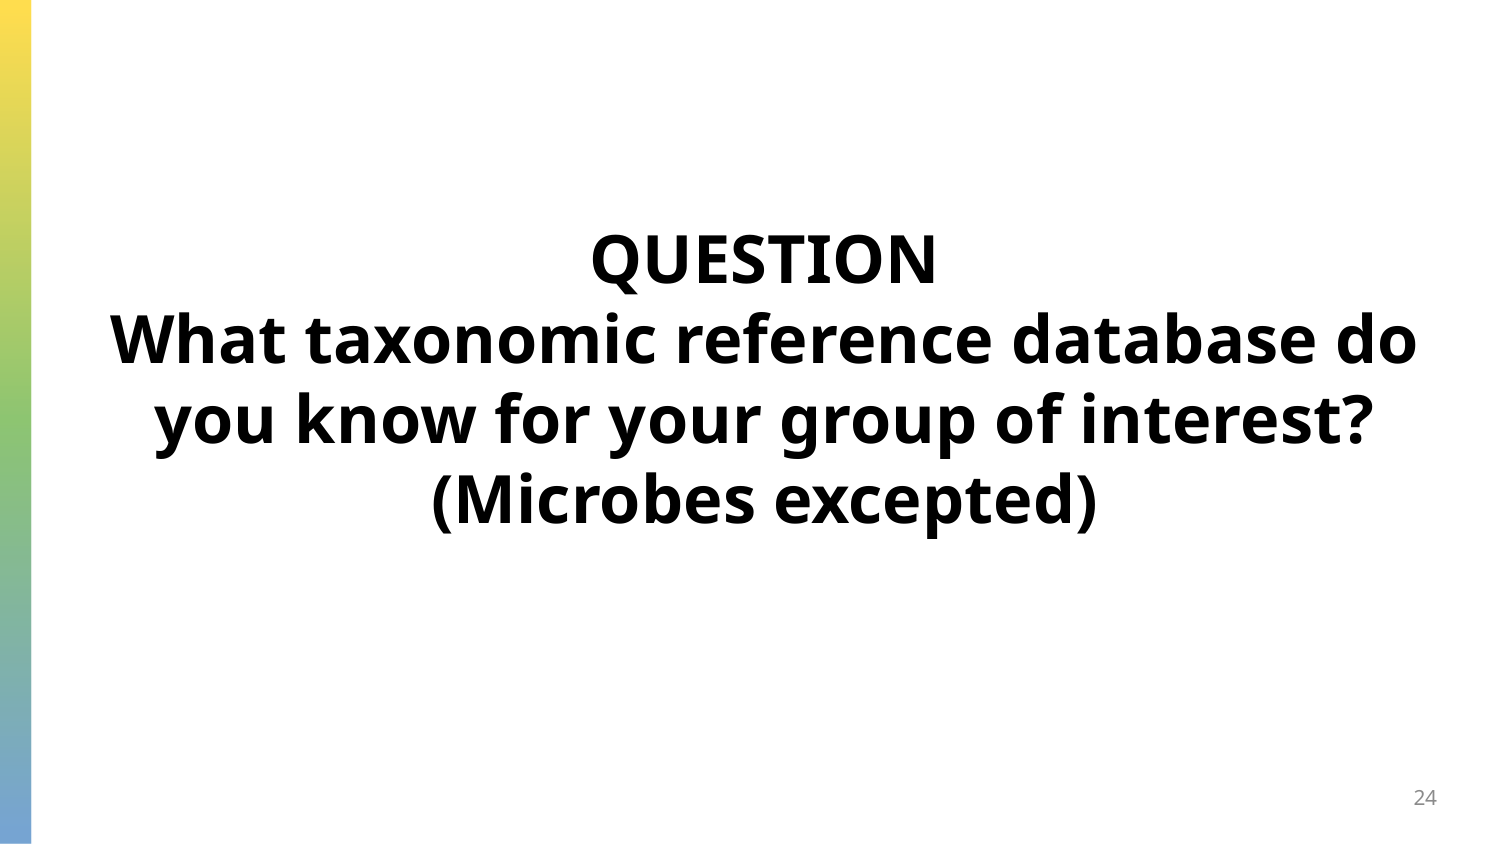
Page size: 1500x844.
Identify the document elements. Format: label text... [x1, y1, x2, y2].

list QUESTION What taxonomic reference database do you know for your group of interest? (Microbes excepted) [88, 216, 1442, 628]
picture [0, 0, 1500, 844]
